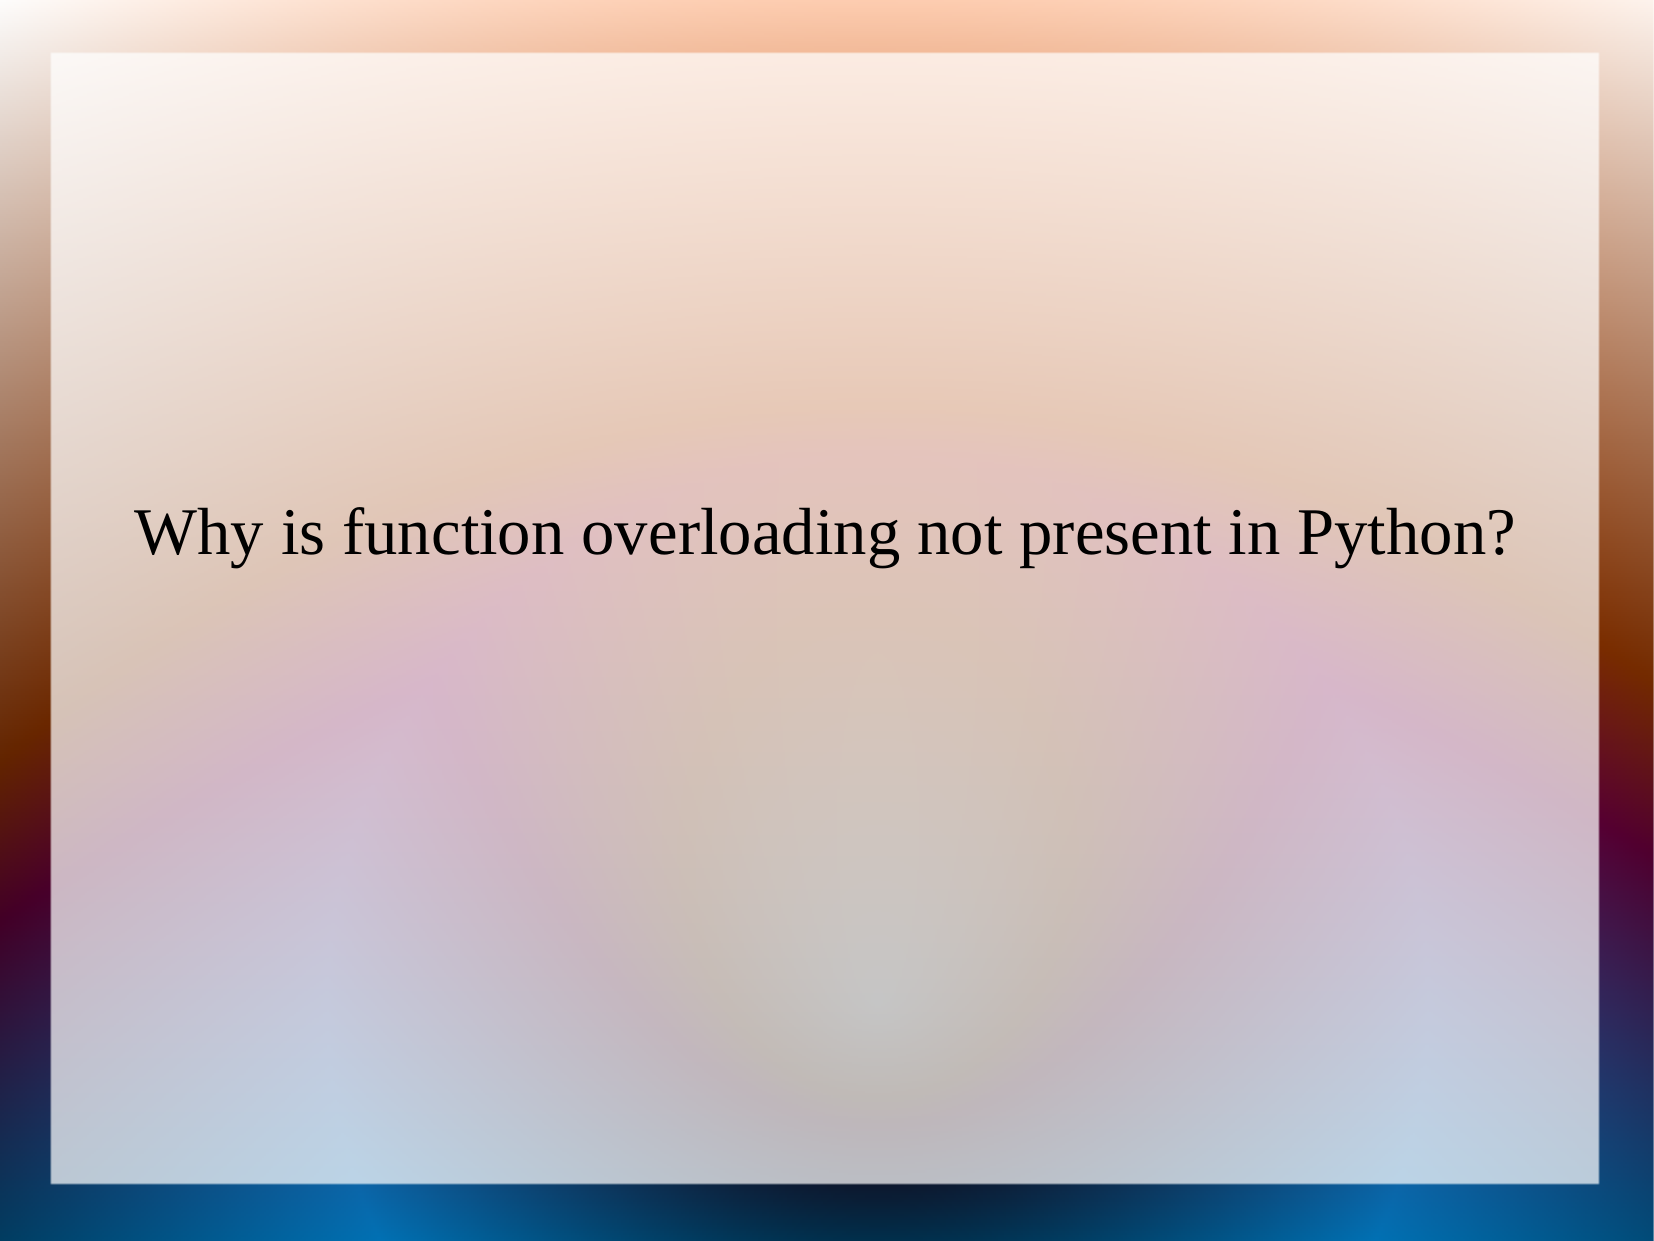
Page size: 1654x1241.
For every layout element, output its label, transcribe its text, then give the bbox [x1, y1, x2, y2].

picture [0, 0, 1654, 1241]
subtitle Why is function overloading not present in Python? [82, 55, 1571, 1010]
